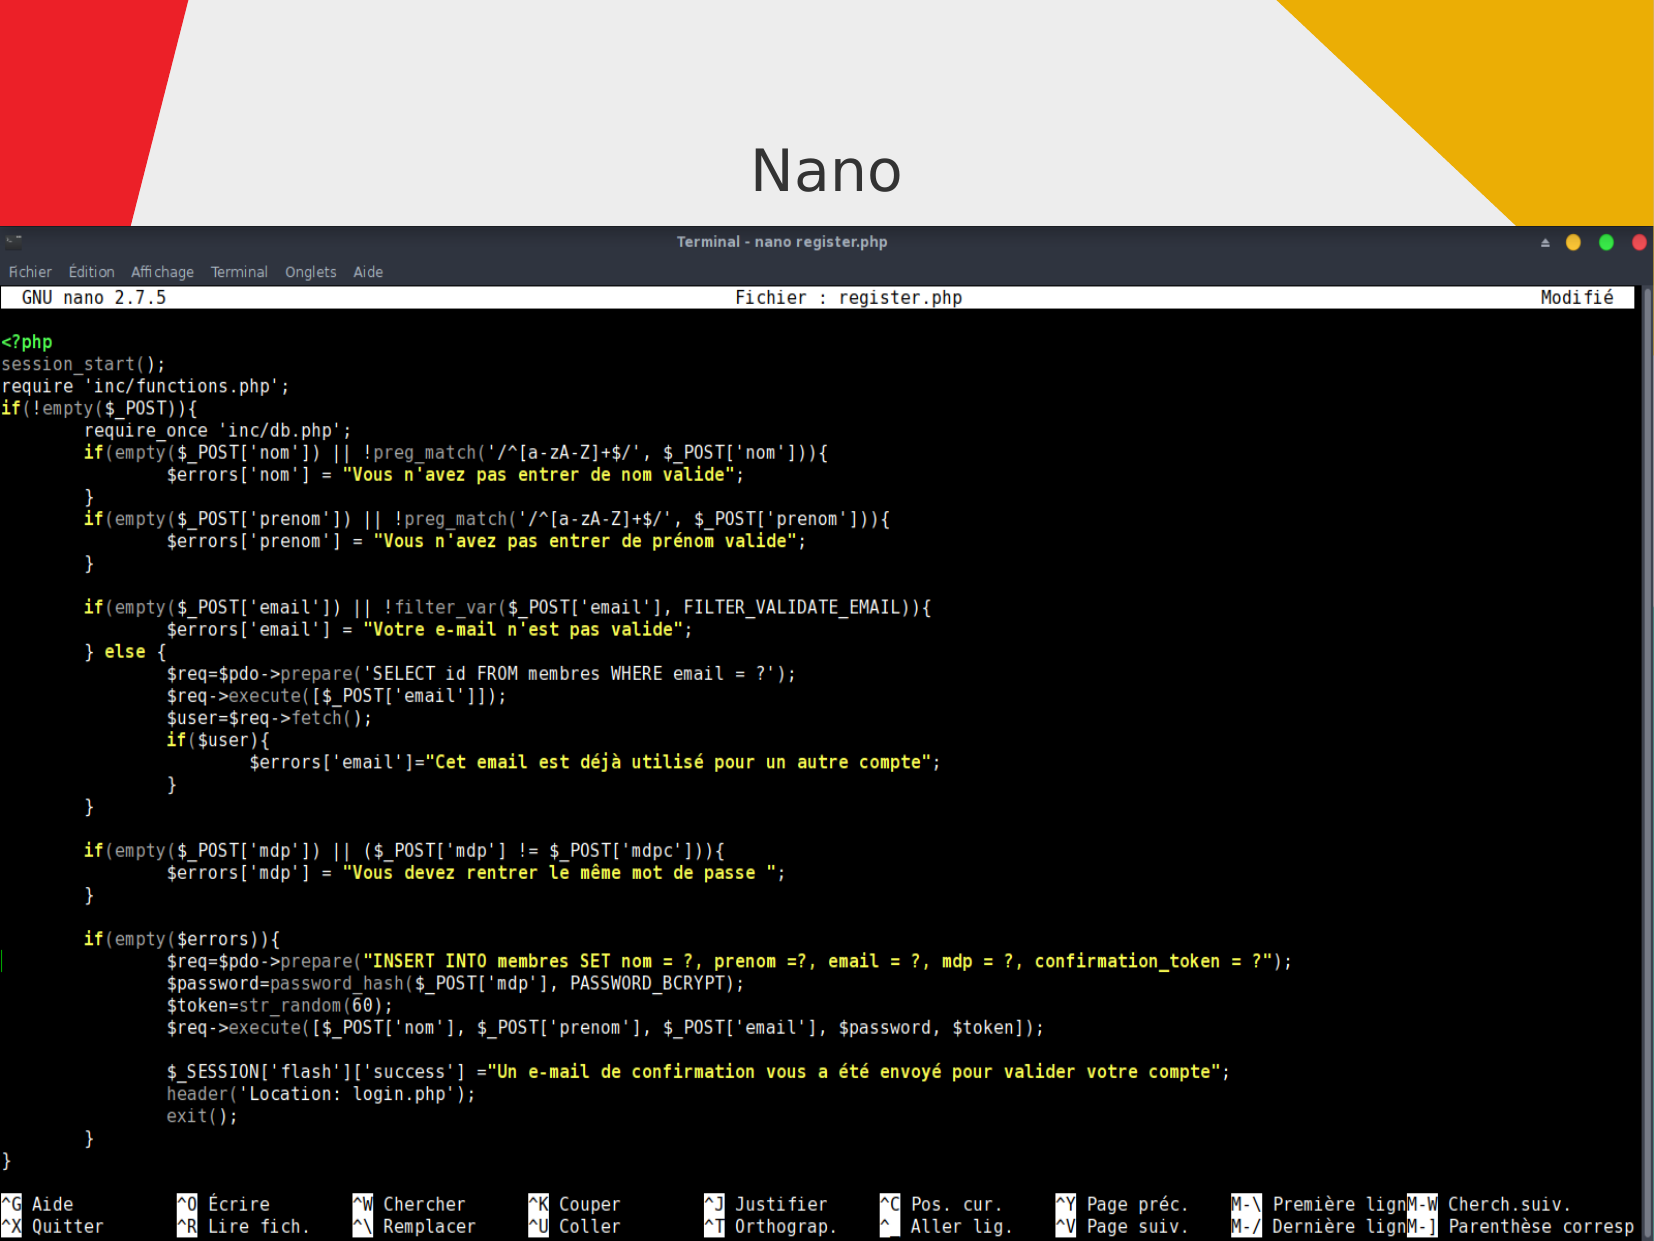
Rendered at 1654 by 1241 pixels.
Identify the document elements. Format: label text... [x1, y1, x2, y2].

title Nano [114, 73, 1539, 226]
picture [0, 226, 1654, 1241]
